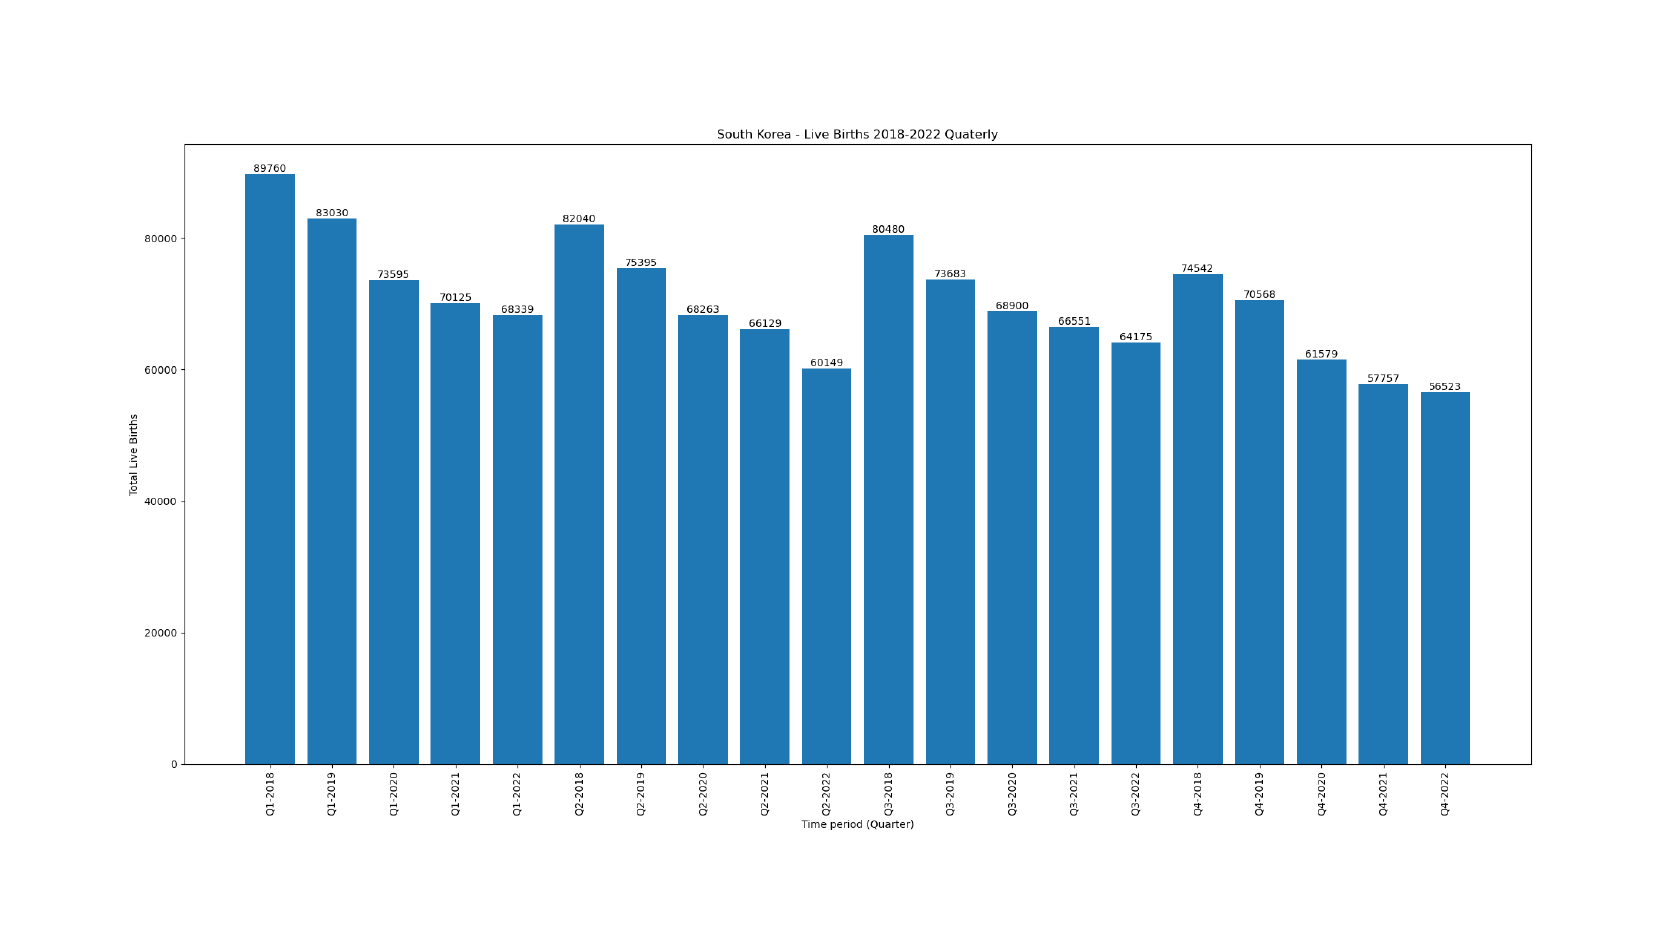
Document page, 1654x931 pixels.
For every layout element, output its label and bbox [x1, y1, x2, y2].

picture [118, 118, 1542, 841]
